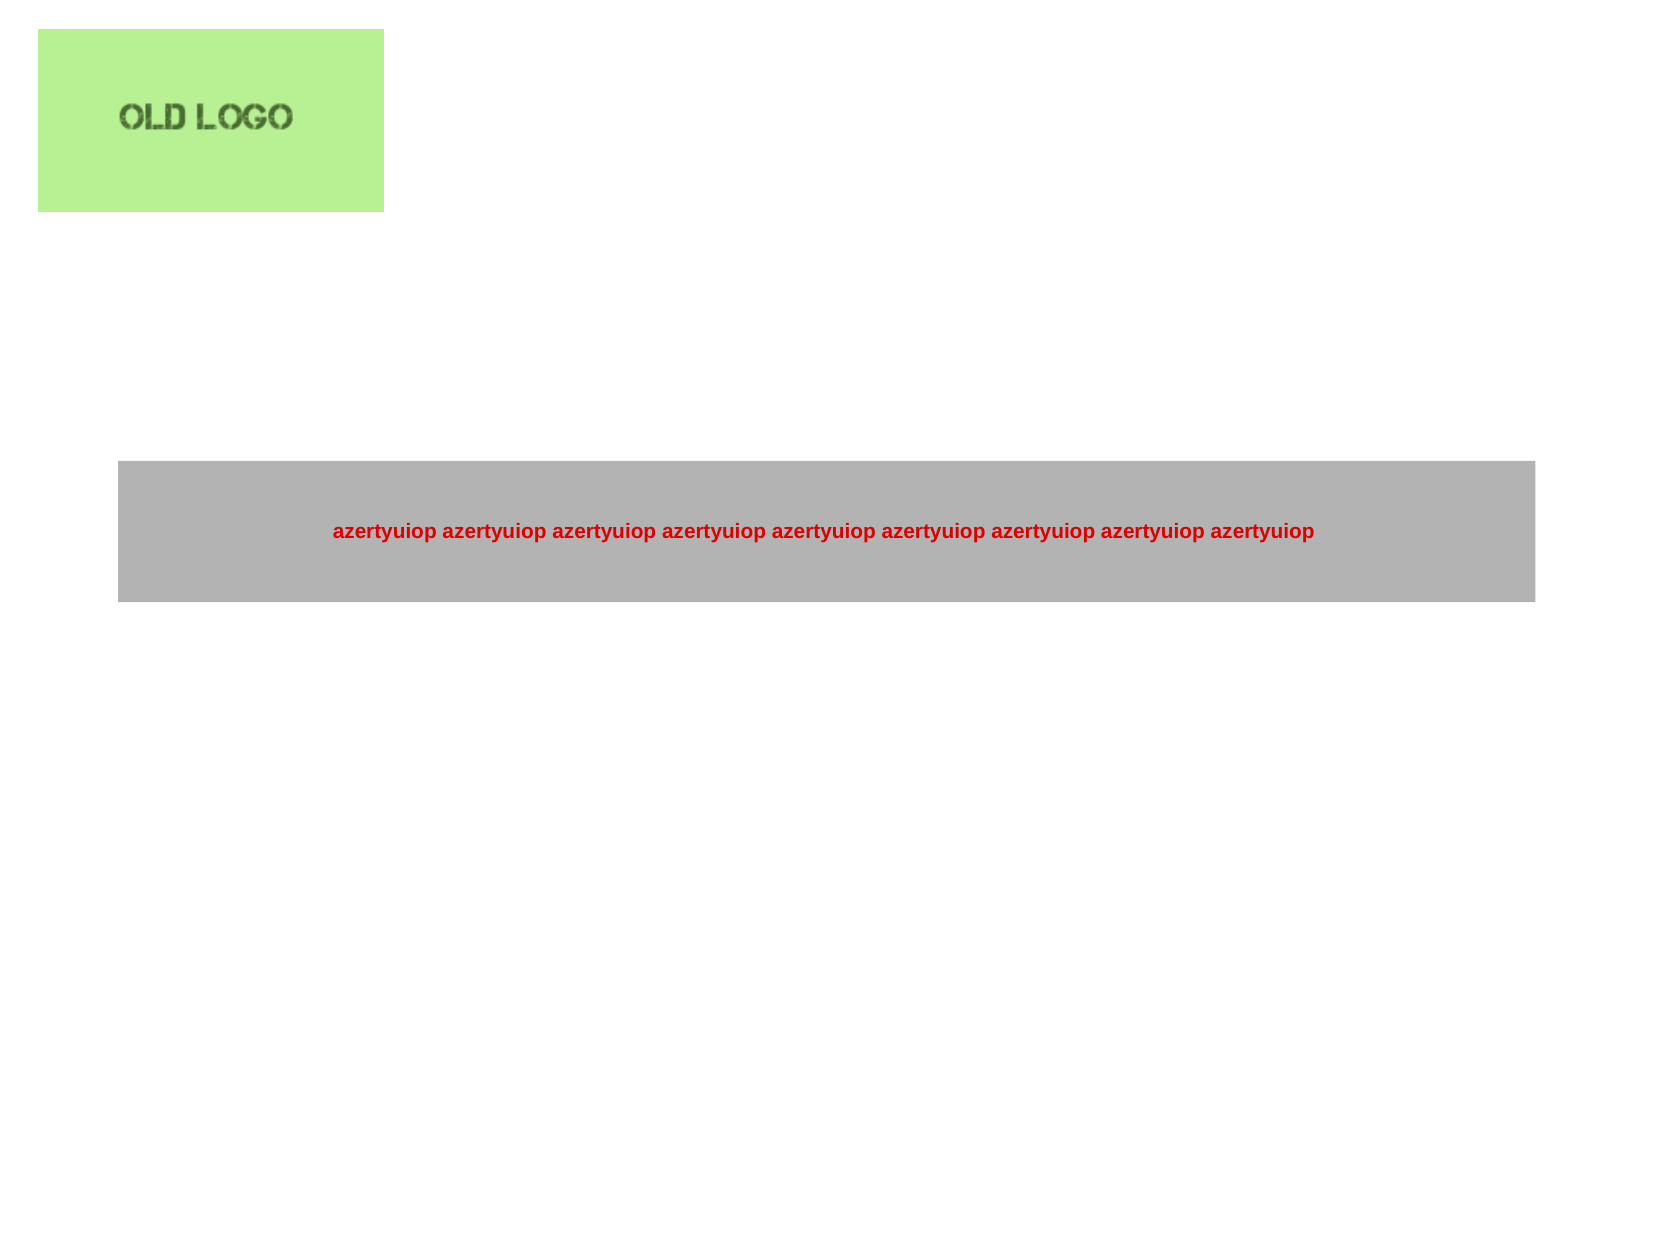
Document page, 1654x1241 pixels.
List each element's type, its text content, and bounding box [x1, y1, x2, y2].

picture [38, 29, 384, 212]
text_box azertyuiop azertyuiop azertyuiop azertyuiop azertyuiop azertyuiop azertyuiop azertyuiop azertyuiop [118, 460, 1536, 603]
